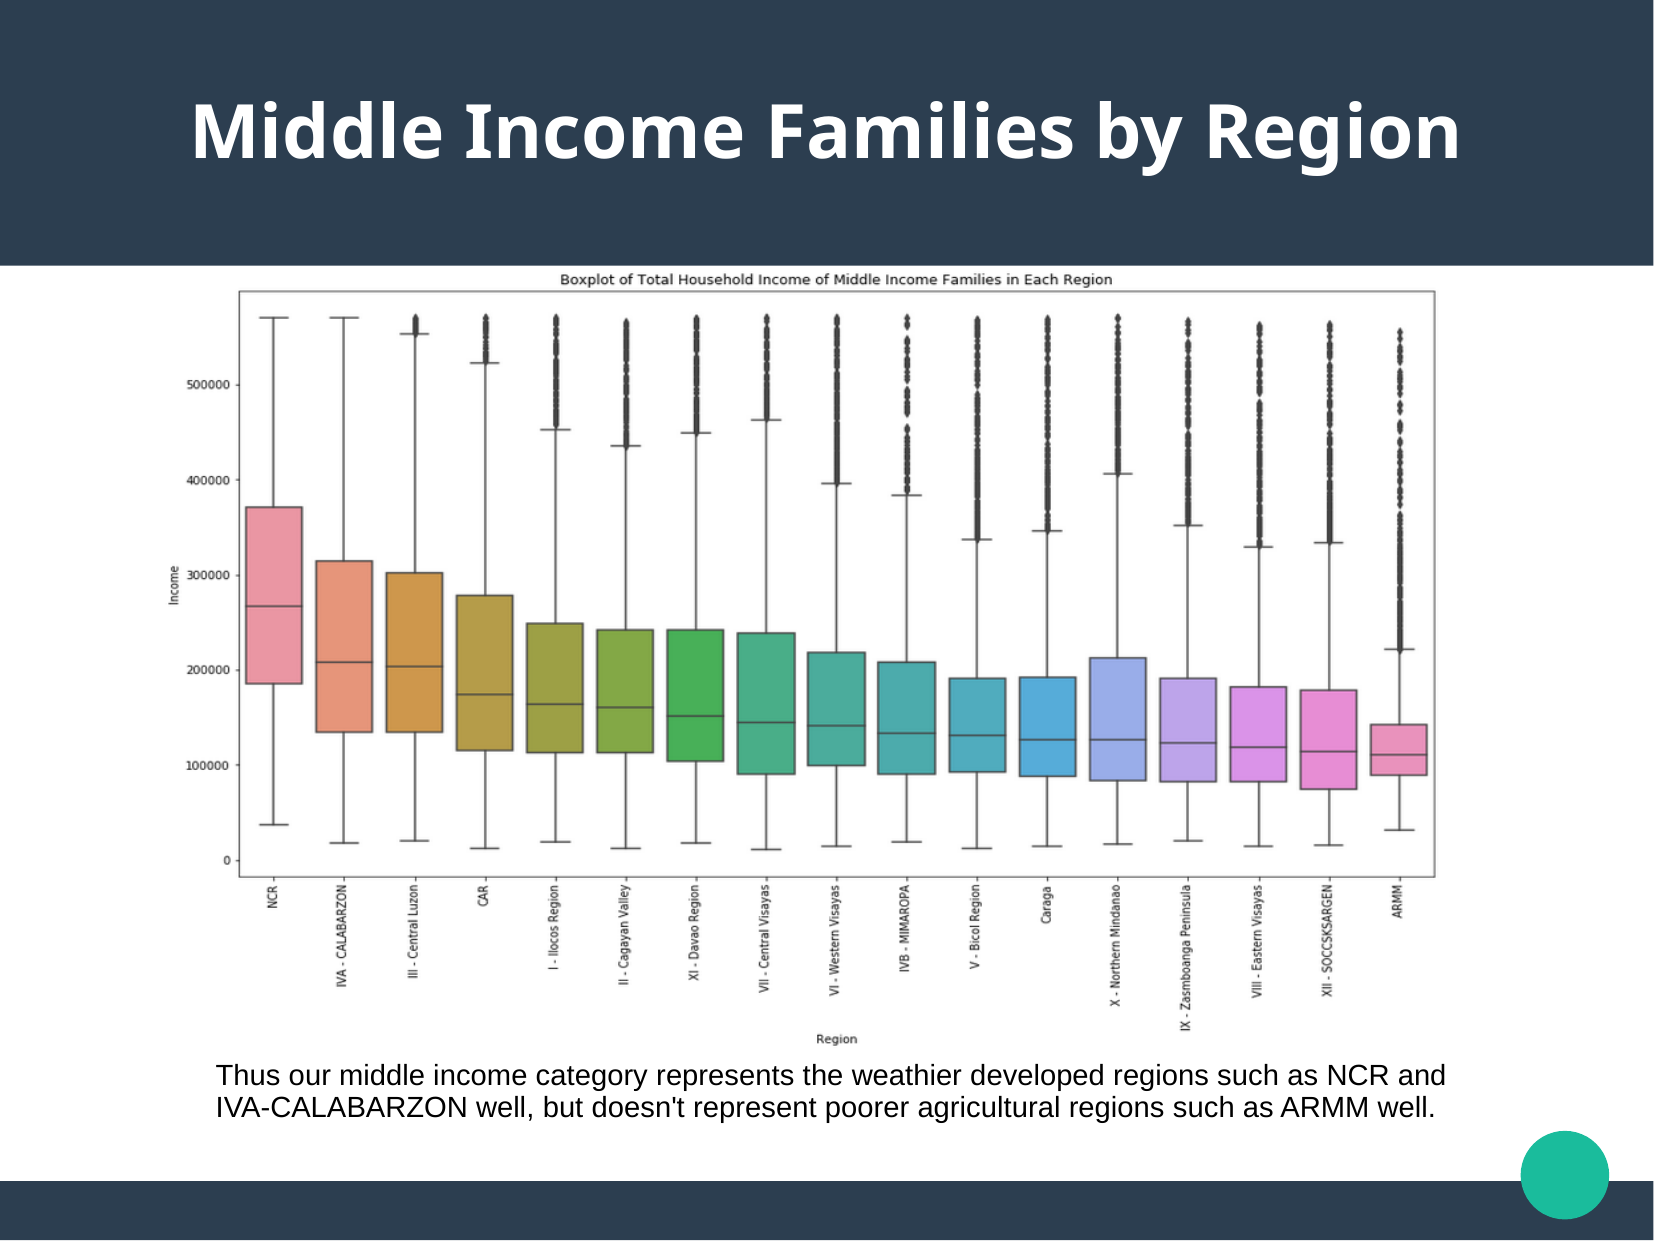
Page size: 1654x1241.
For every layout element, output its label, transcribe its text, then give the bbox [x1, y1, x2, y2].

text_box Middle Income Families by Region [58, 49, 1595, 207]
picture [118, 271, 1465, 1059]
text_box Thus our middle income category represents the weathier developed regions such as NCR and IVA-CALABARZON well, but doesn't represent poorer agricultural regions such as ARMM well. [200, 1059, 1465, 1164]
